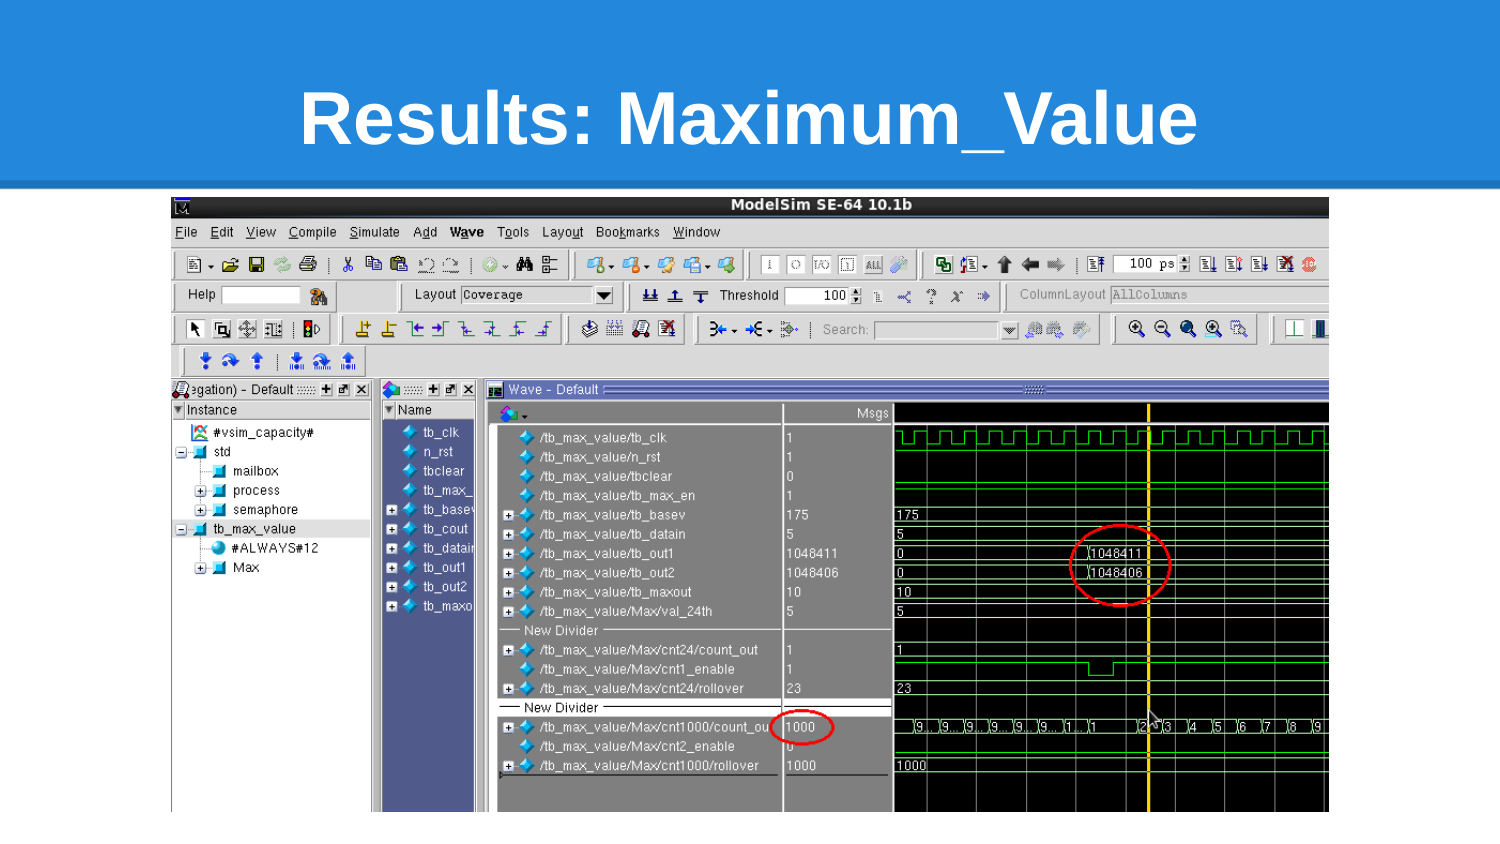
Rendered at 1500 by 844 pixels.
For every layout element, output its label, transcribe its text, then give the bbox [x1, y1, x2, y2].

picture [171, 197, 1329, 812]
title Results: Maximum_Value [75, 33, 1425, 175]
